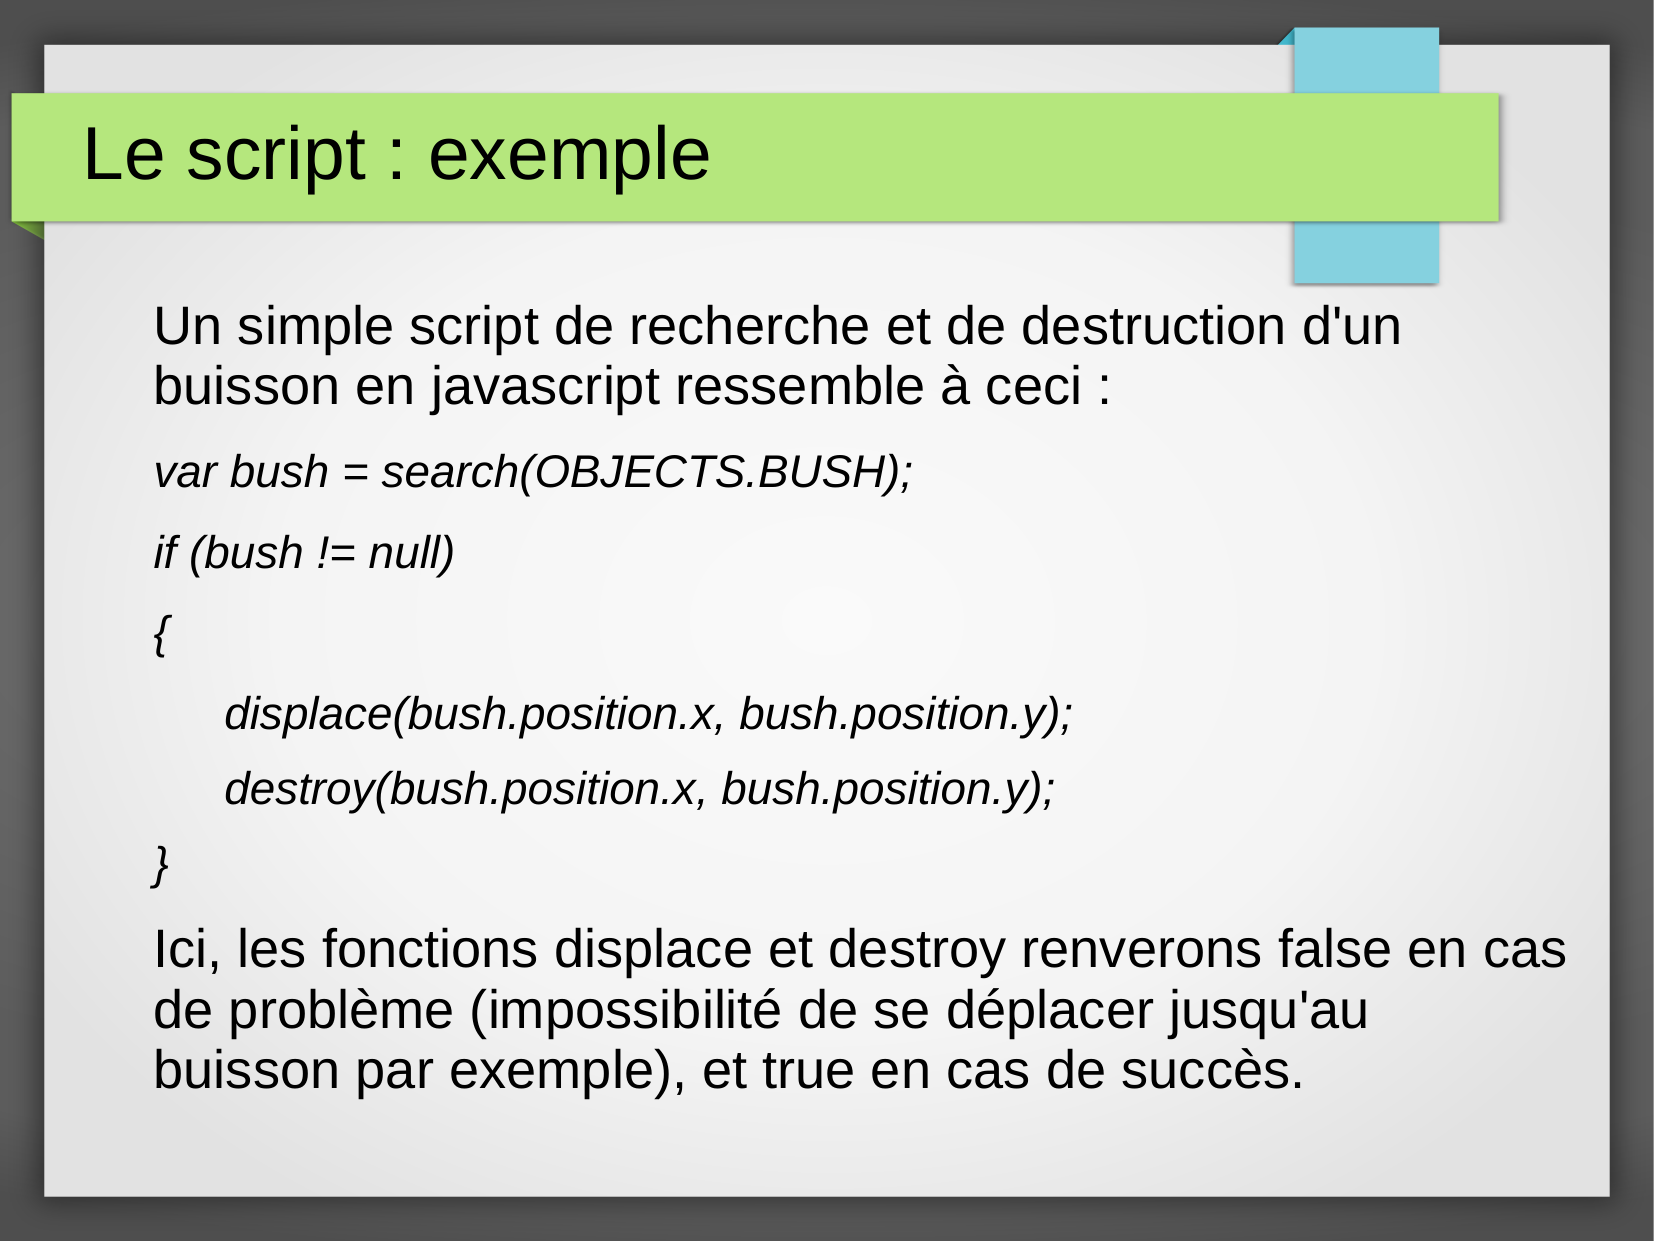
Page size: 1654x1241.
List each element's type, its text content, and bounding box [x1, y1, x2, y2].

picture [0, 0, 1654, 1241]
title Le script : exemple [82, 94, 1264, 213]
list Un simple script de recherche et de destruction d'un buisson en javascript ressemble à ceci : var bush = search(OBJECTS.BUSH); if (bush != null) { displace(bush.position.x, bush.position.y); destroy(bush.position.x, bush.position.y); } Ici, les fonctions displace et destroy renverons false en cas de problème (impossibilité de se déplacer jusqu'au buisson par exemple), et true en cas de succès. [82, 295, 1571, 1111]
